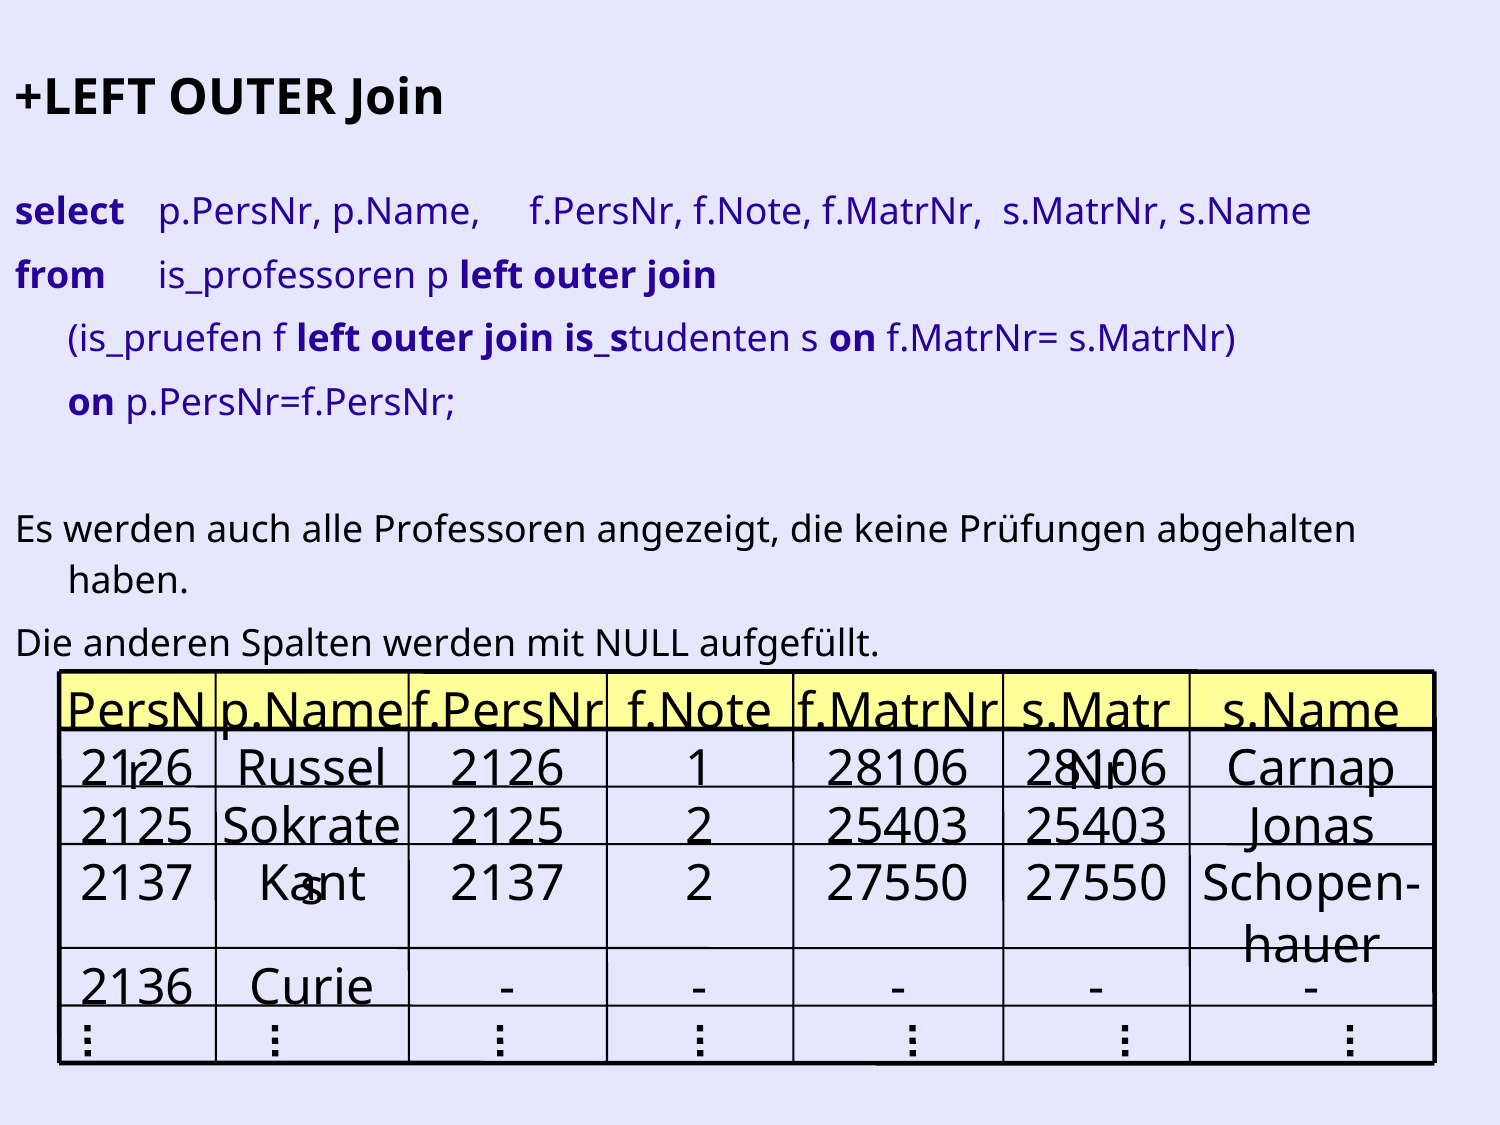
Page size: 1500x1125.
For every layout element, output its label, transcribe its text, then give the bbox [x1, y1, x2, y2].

text_box 28106 [1060, 768, 1072, 782]
text_box 2126 [410, 732, 605, 785]
text_box Jonas [1301, 819, 1315, 843]
text_box s.MatrNr [1084, 699, 1095, 726]
text_box p.Name [355, 704, 367, 726]
text_box Carnap [1316, 761, 1330, 785]
text_box s.Name [1352, 704, 1364, 726]
text_box s.MatrNr [1068, 698, 1079, 726]
text_box Sokrates [256, 819, 272, 840]
text_box - [1280, 950, 1293, 959]
text_box 2 [608, 846, 792, 947]
text_box - [410, 950, 605, 1004]
text_box f.PersNr [410, 674, 605, 726]
text_box f.PersNr [450, 696, 464, 710]
text_box 25403 [795, 788, 1002, 843]
text_box Curie [217, 949, 407, 1004]
text_box f.MatrNr [853, 699, 864, 726]
text_box s.Name [1335, 704, 1347, 726]
text_box 2126 [62, 732, 214, 785]
text_box 28106 [919, 753, 934, 782]
text_box 25403 [1117, 811, 1132, 840]
text_box 2136 [172, 985, 187, 1001]
text_box Jonas [1330, 830, 1343, 840]
text_box Jonas [1269, 819, 1285, 840]
text_box - [608, 950, 792, 1004]
text_box Russel [245, 753, 259, 766]
text_box f.Note [702, 704, 718, 725]
text_box 28106 [1076, 762, 1092, 785]
text_box p.Name [217, 674, 407, 726]
text_box Carnap [1374, 761, 1388, 782]
text_box 27550 [795, 846, 1002, 947]
text_box 2137 [410, 846, 605, 946]
text_box f.MatrNr [795, 674, 1002, 726]
text_box - [1309, 950, 1323, 959]
text_box 1 [608, 732, 792, 785]
text_box f.Note [608, 674, 792, 726]
text_box 25403 [1088, 813, 1100, 831]
text_box p.Name [228, 704, 242, 725]
text_box - [1191, 950, 1432, 1004]
text_box Russel [245, 770, 261, 785]
text_box 2137 [62, 846, 214, 946]
text_box PersNr [62, 674, 214, 726]
text_box 25403 [1005, 788, 1188, 843]
text_box f.Note [667, 699, 684, 726]
text_box 28106 [862, 768, 877, 782]
text_box Curie [353, 980, 367, 988]
title +LEFT OUTER Join [0, 29, 922, 138]
text_box s.MatrNr [1005, 674, 1188, 726]
text_box Sokrates [217, 788, 407, 843]
text_box 28106 [1061, 752, 1072, 764]
text_box Carnap [1191, 732, 1432, 785]
text_box Russel [217, 732, 407, 785]
text_box 28106 [1005, 732, 1188, 785]
text_box 25403 [889, 813, 901, 831]
text_box s.Name [1191, 674, 1432, 726]
text_box s.Name [1305, 715, 1318, 725]
text_box 28106 [795, 732, 1002, 785]
text_box 2126 [543, 766, 558, 782]
text_box Carnap [1345, 772, 1358, 782]
text_box Jonas [1191, 788, 1432, 843]
text_box - [1005, 950, 1188, 1004]
text_box 28106 [863, 752, 876, 764]
text_box 25403 [919, 811, 934, 840]
text_box p.Name [338, 704, 350, 726]
list select p.PersNr, p.Name, f.PersNr, f.Note, f.MatrNr, s.MatrNr, s.Name from is_professoren p left outer join (is_pruefen f left outer join is_studenten s on f.MatrNr= s.MatrNr)‏ on p.PersNr=f.PersNr; Es werden auch alle Professoren angezeigt, die keine Prüfungen abgehalten haben. Die anderen Spalten werden mit NULL aufgefüllt. [0, 177, 1463, 650]
text_box - [795, 950, 1002, 1004]
text_box PersNr [75, 696, 89, 710]
text_box 2125 [62, 788, 214, 843]
text_box 28106 [1117, 753, 1132, 782]
text_box p.Name [308, 715, 321, 725]
text_box p.Name [272, 699, 289, 726]
text_box 2125 [410, 788, 605, 843]
text_box f.PersNr [554, 699, 571, 726]
text_box 28106 [1146, 766, 1161, 782]
text_box 28106 [947, 766, 962, 782]
text_box 27550 [1005, 846, 1188, 947]
text_box f.MatrNr [949, 699, 966, 726]
text_box 2136 [62, 949, 214, 1004]
text_box Schopen-hauer [1191, 846, 1432, 947]
text_box Carnap [1265, 772, 1278, 782]
text_box 2126 [172, 766, 187, 782]
text_box Kant [217, 846, 407, 946]
text_box s.Name [1269, 699, 1286, 726]
text_box PersNr [178, 699, 195, 726]
text_box f.MatrNr [837, 698, 848, 726]
text_box 2 [608, 788, 792, 843]
